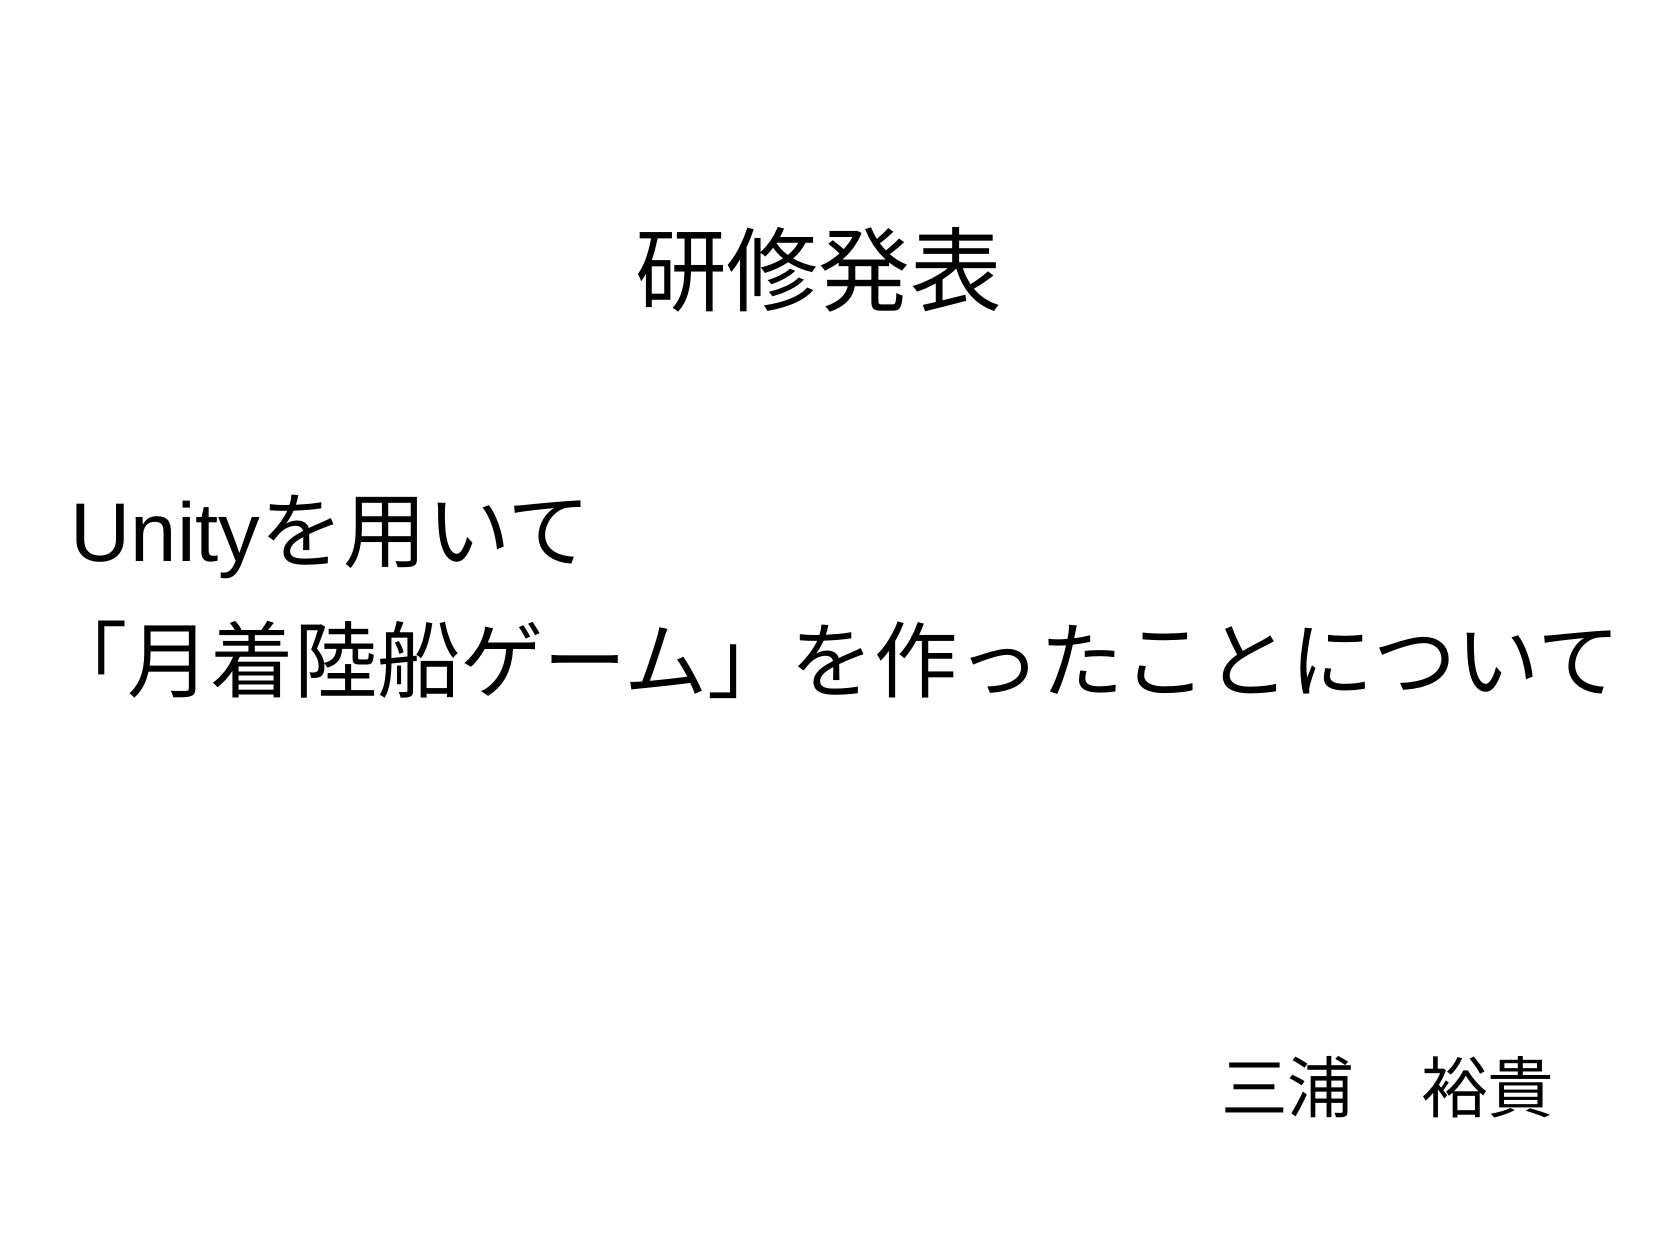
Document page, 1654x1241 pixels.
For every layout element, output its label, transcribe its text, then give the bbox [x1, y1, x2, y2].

title 「月着陸船ゲーム」を作ったことについて [11, 590, 1654, 721]
text_box 三浦 裕貴 [1206, 1027, 1548, 1110]
title Unityを用いて [70, 460, 1642, 590]
text_box 研修発表 [620, 165, 1034, 364]
